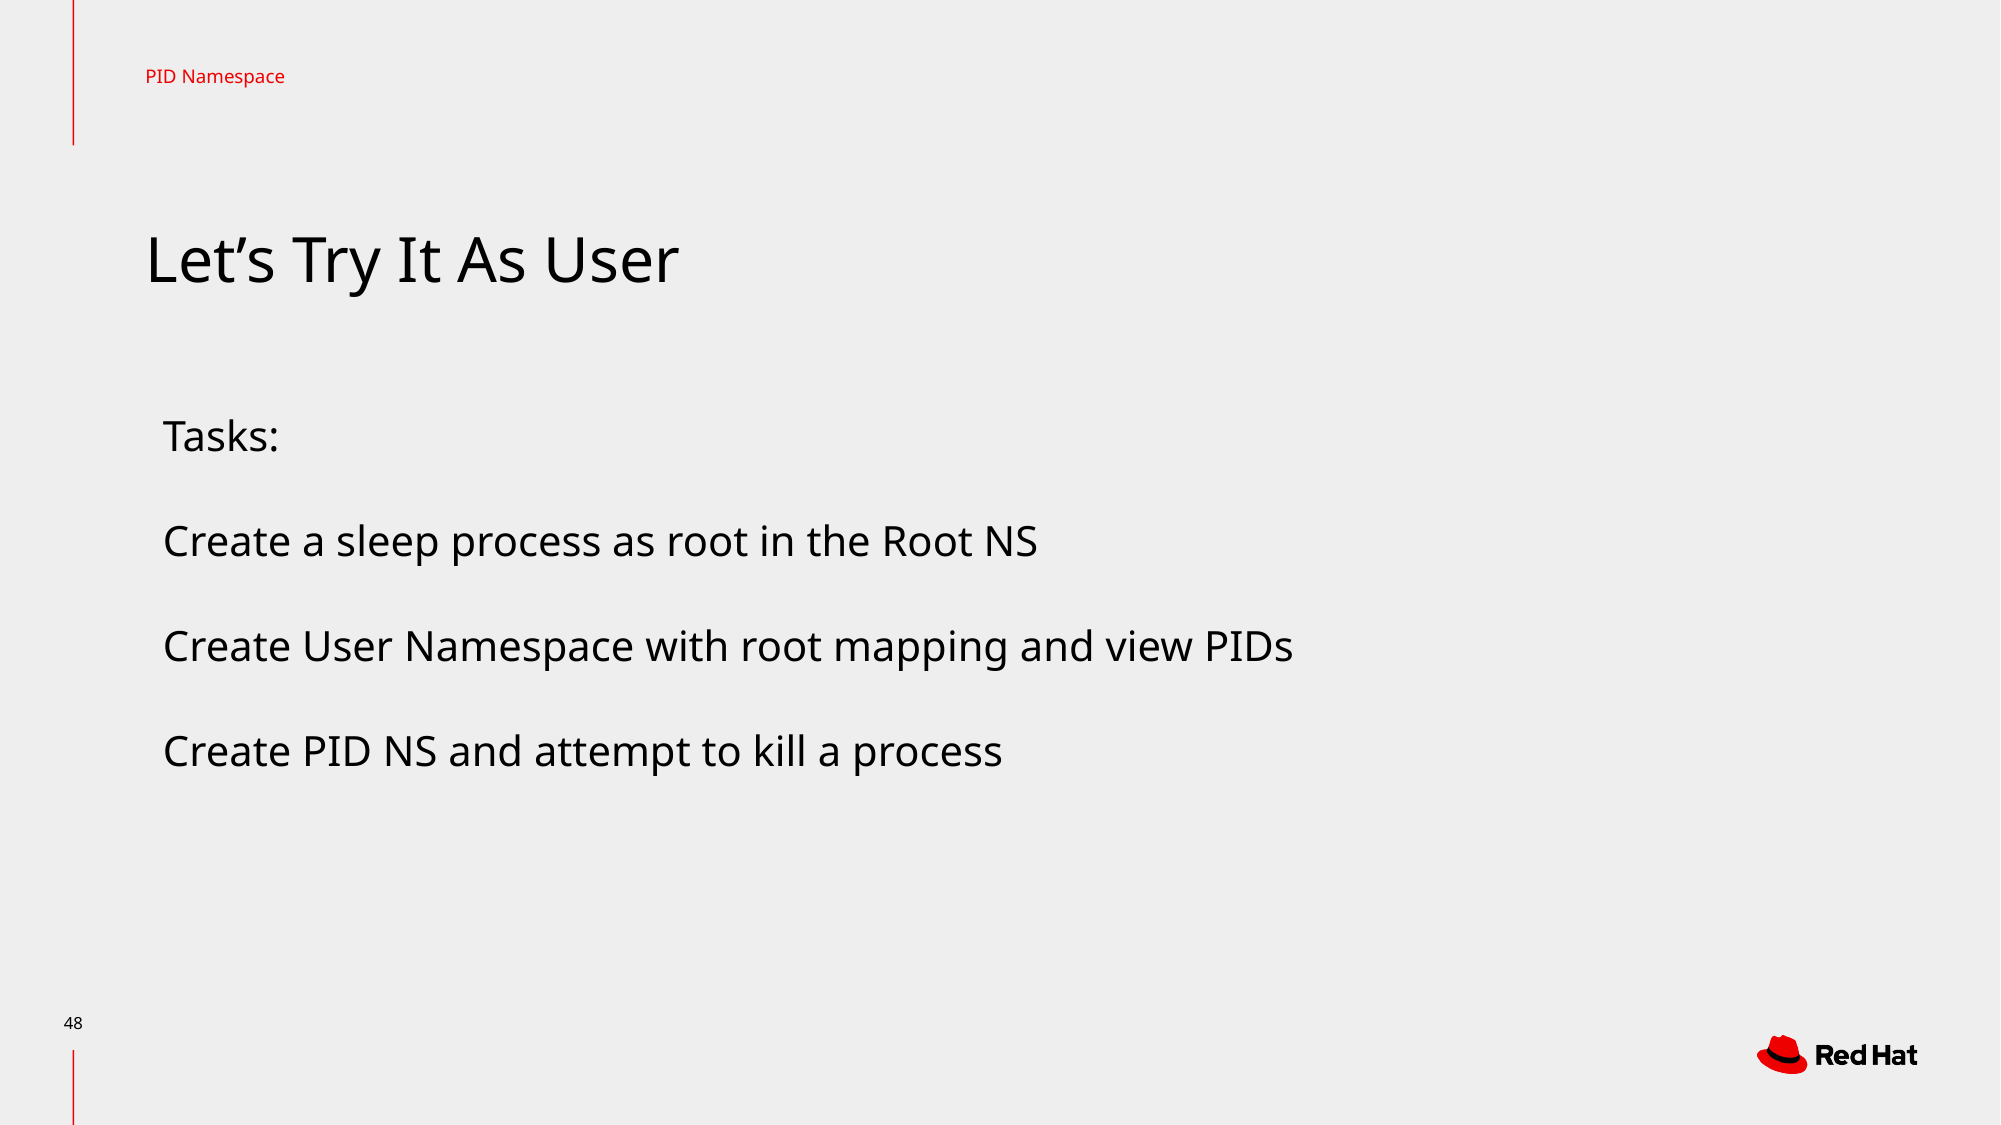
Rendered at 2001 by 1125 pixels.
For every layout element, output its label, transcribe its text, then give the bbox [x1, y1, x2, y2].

title Let’s Try It As User [73, 193, 1713, 353]
slide_number <number> [13, 1012, 134, 1036]
picture [1757, 1035, 1918, 1074]
title Tasks: Create a sleep process as root in the Root NS Create User Namespace with root mapping and view PIDs Create PID NS and attempt to kill a process [162, 355, 1320, 1052]
subtitle PID Namespace [73, 9, 919, 143]
